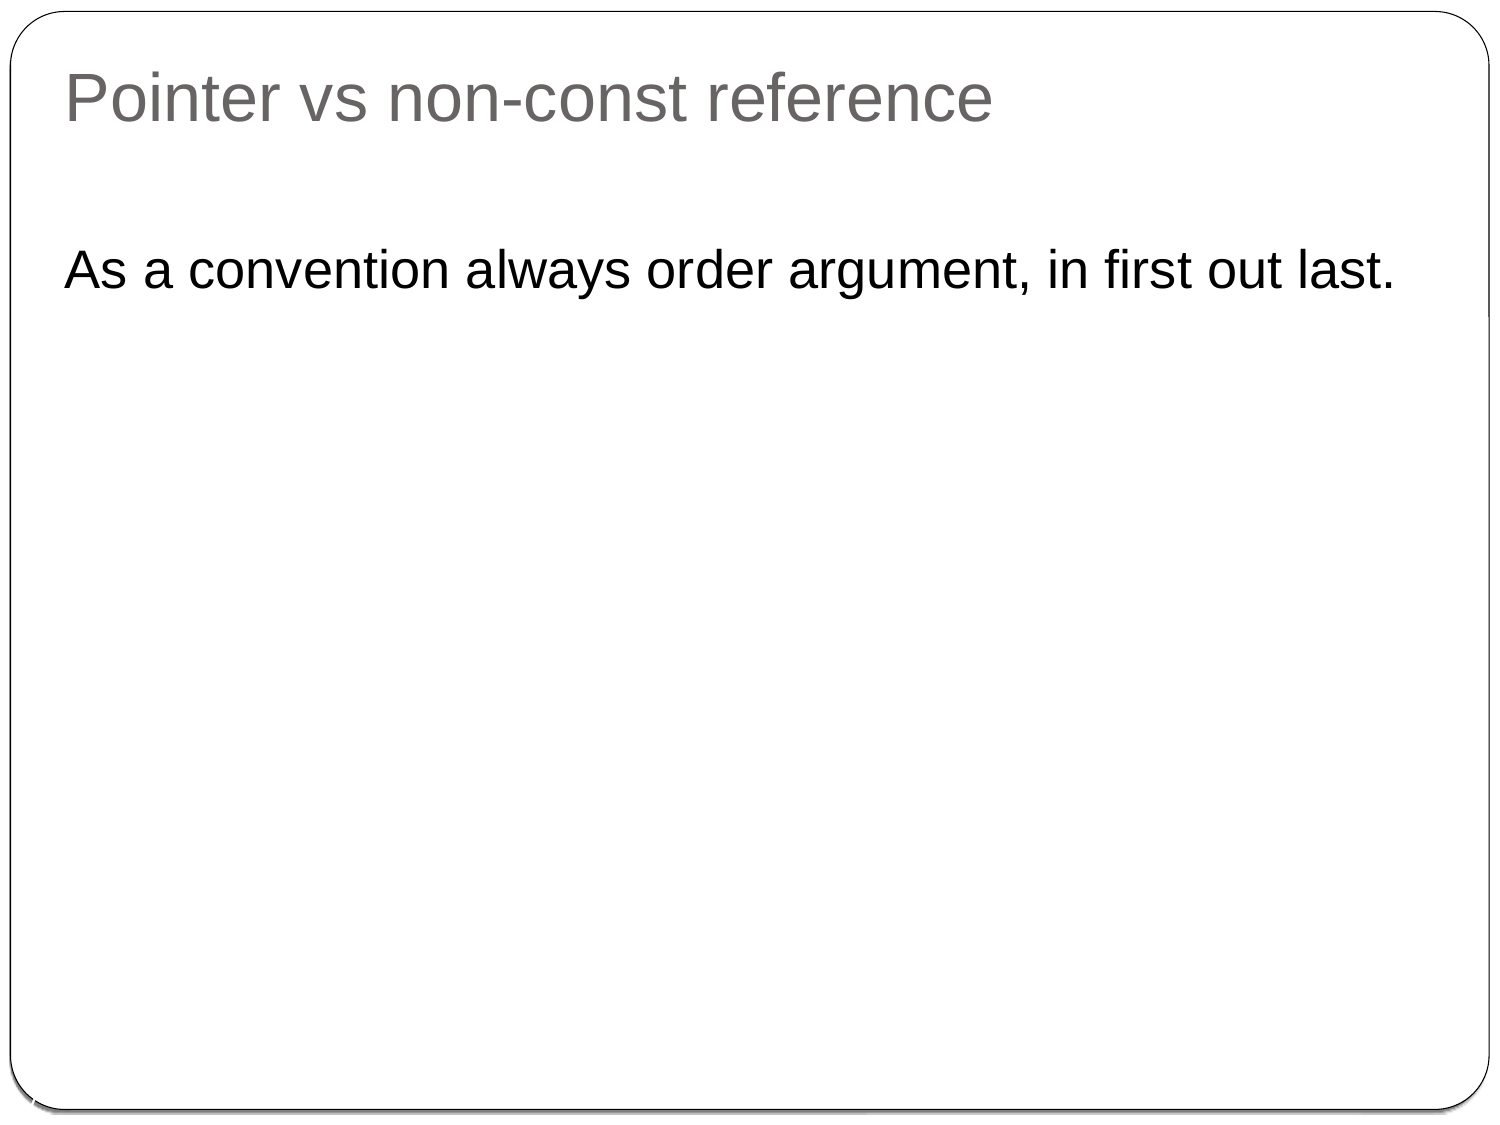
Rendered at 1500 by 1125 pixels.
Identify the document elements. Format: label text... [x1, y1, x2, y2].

title Pointer vs non-const reference [50, 45, 1450, 149]
list As a convention always order argument, in first out last. [50, 149, 1450, 1088]
slide_number <number> [0, 1074, 50, 1125]
